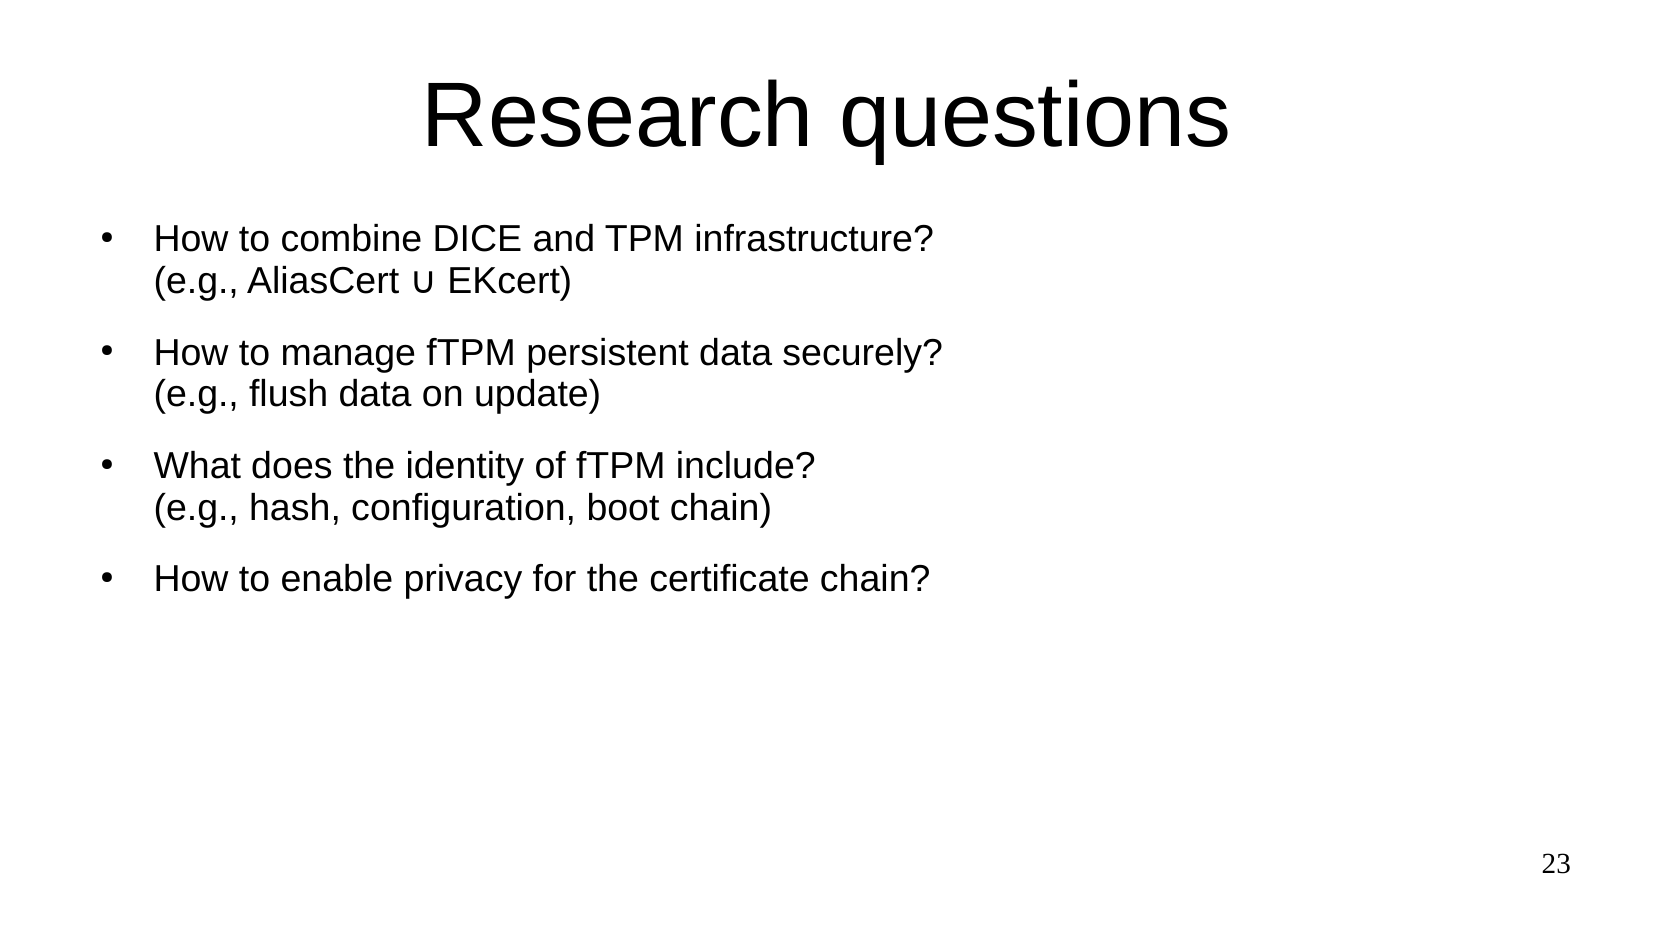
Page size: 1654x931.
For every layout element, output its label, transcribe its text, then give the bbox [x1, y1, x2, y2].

list How to combine DICE and TPM infrastructure? (e.g., AliasCert ∪ EKcert) How to manage fTPM persistent data securely? (e.g., flush data on update) What does the identity of fTPM include? (e.g., hash, configuration, boot chain) How to enable privacy for the certificate chain? [82, 217, 1571, 758]
title Research questions [82, 37, 1571, 193]
